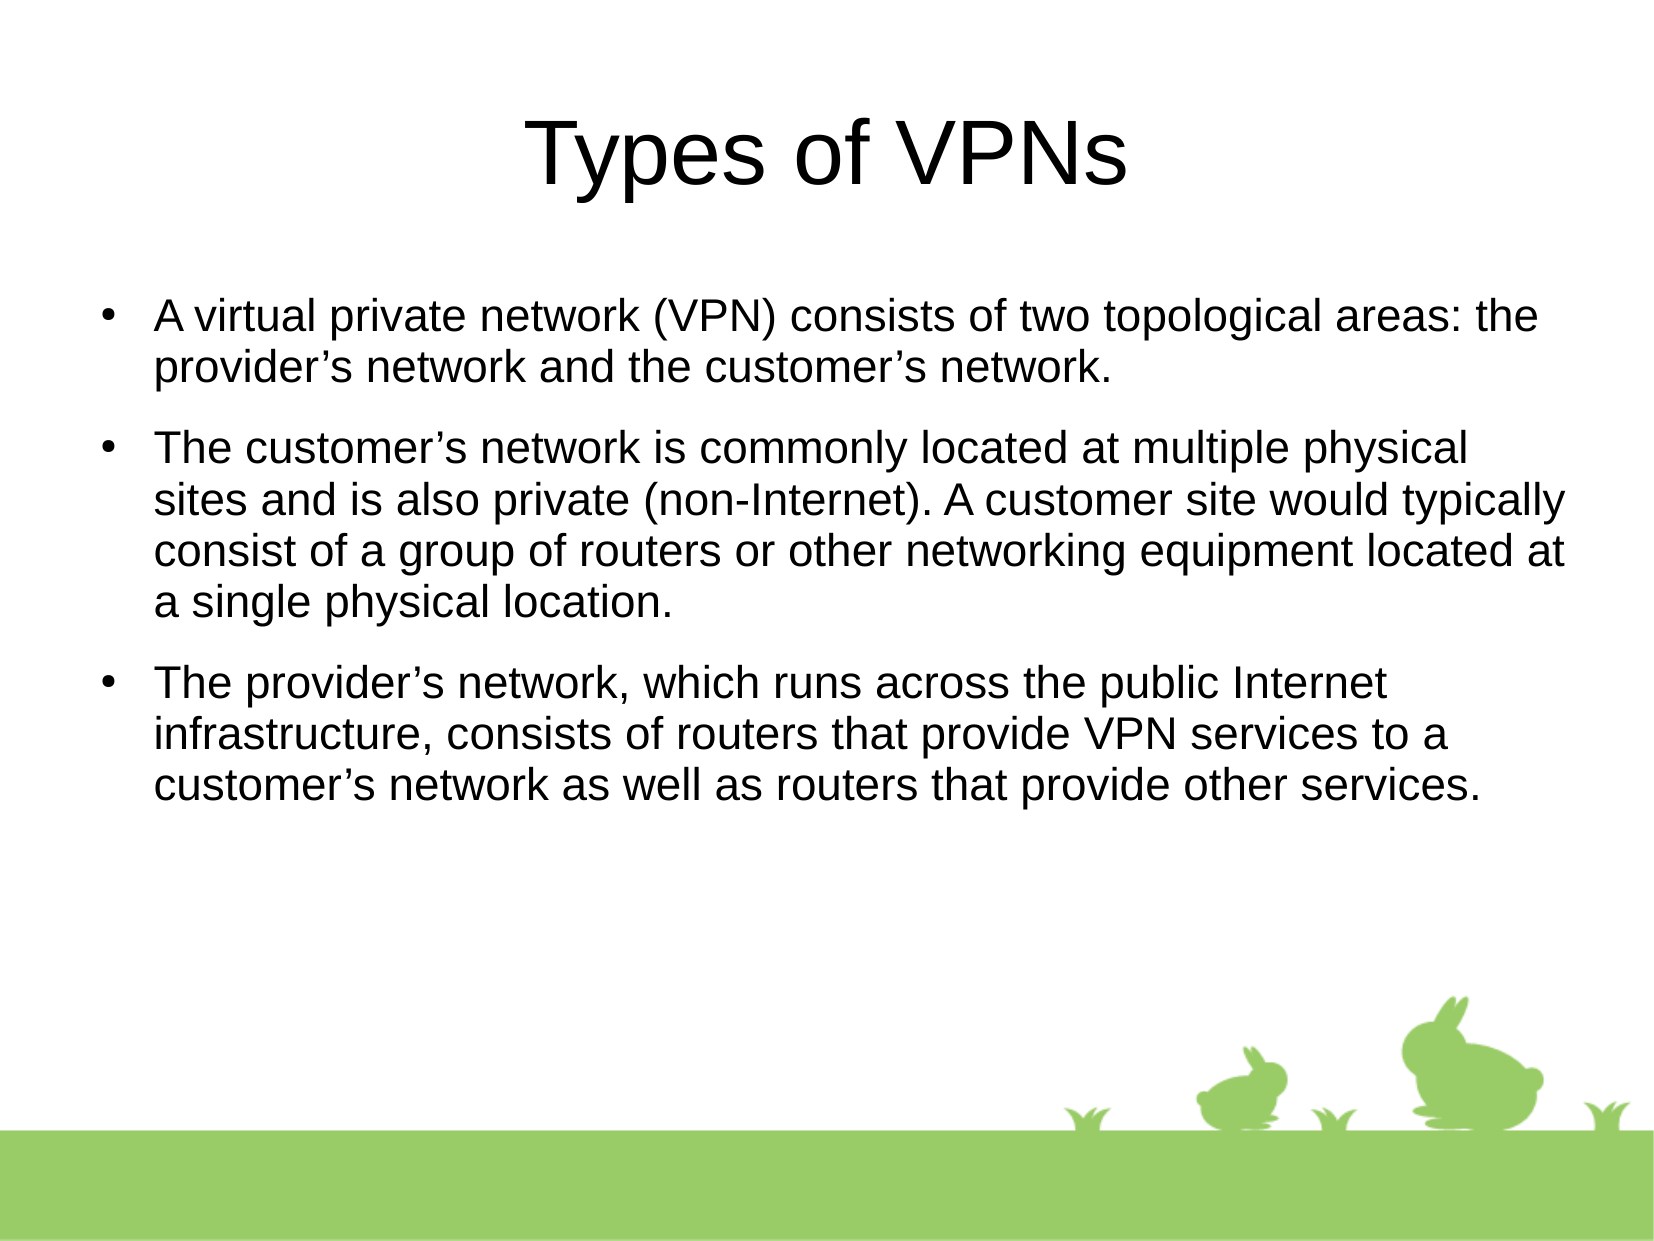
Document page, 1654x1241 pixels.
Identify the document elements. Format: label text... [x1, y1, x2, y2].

picture [0, 0, 1654, 1241]
title Types of VPNs [82, 49, 1571, 257]
list A virtual private network (VPN) consists of two topological areas: the provider’s network and the customer’s network. The customer’s network is commonly located at multiple physical sites and is also private (non-Internet). A customer site would typically consist of a group of routers or other networking equipment located at a single physical location. The provider’s network, which runs across the public Internet infrastructure, consists of routers that provide VPN services to a customer’s network as well as routers that provide other services. [82, 290, 1571, 1010]
